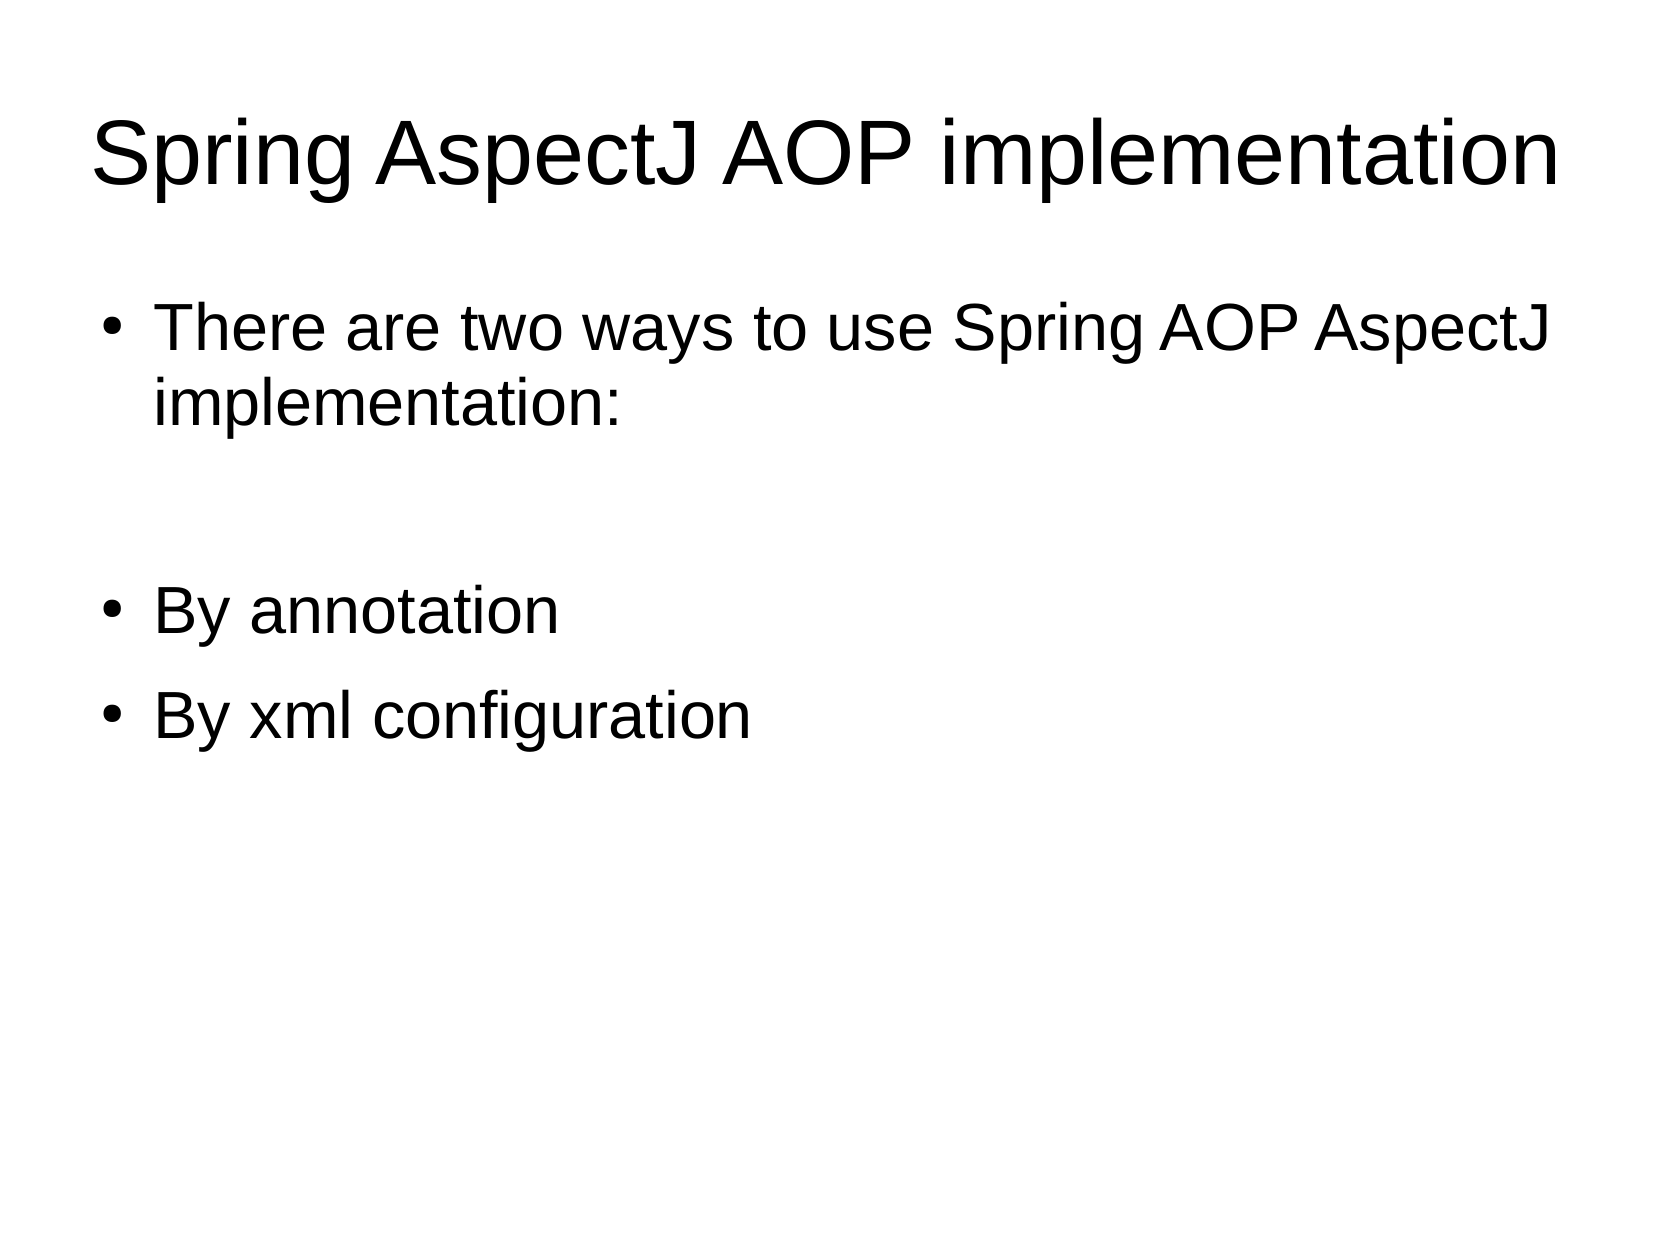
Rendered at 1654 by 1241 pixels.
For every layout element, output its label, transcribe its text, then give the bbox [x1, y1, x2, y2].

title Spring AspectJ AOP implementation [82, 49, 1571, 257]
list There are two ways to use Spring AOP AspectJ implementation: By annotation By xml configuration [82, 290, 1571, 1109]
